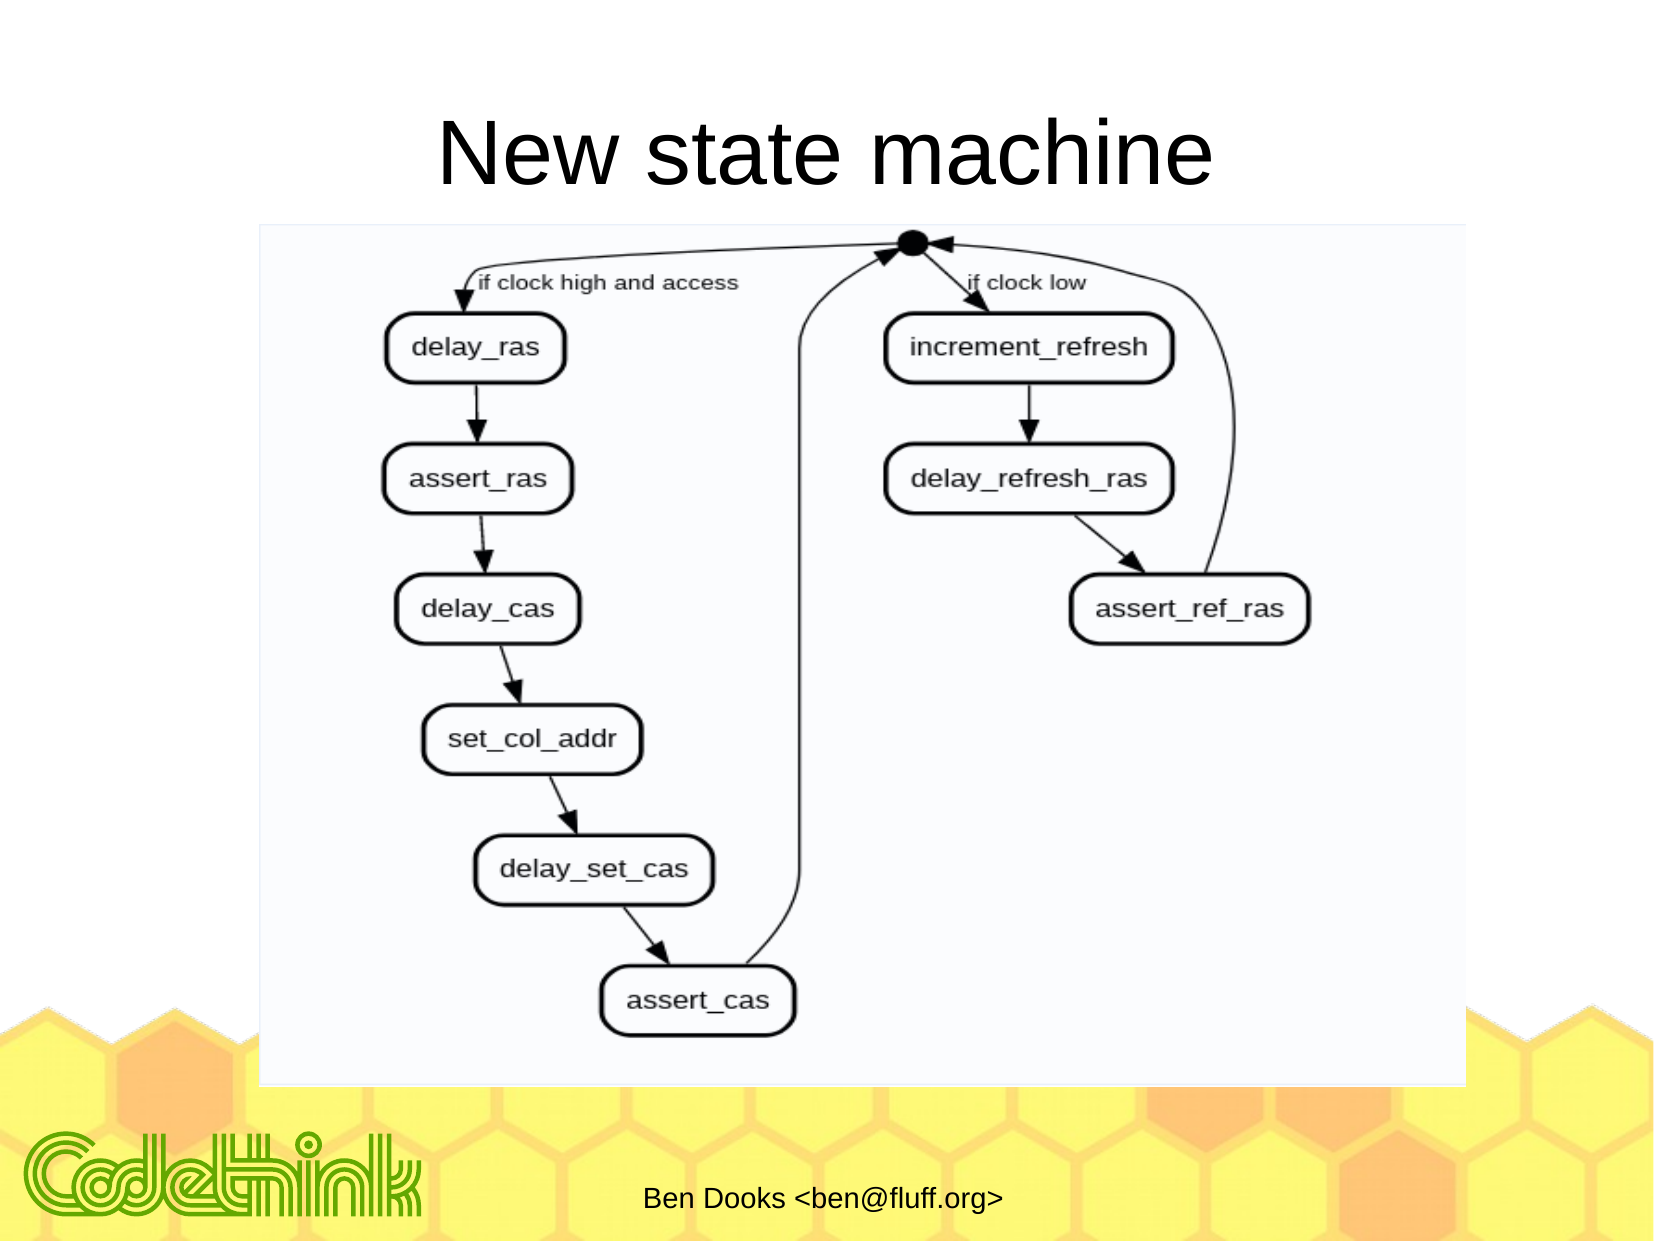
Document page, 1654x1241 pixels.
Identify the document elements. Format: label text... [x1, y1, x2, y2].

picture [0, 224, 1654, 1241]
title New state machine [82, 49, 1571, 257]
